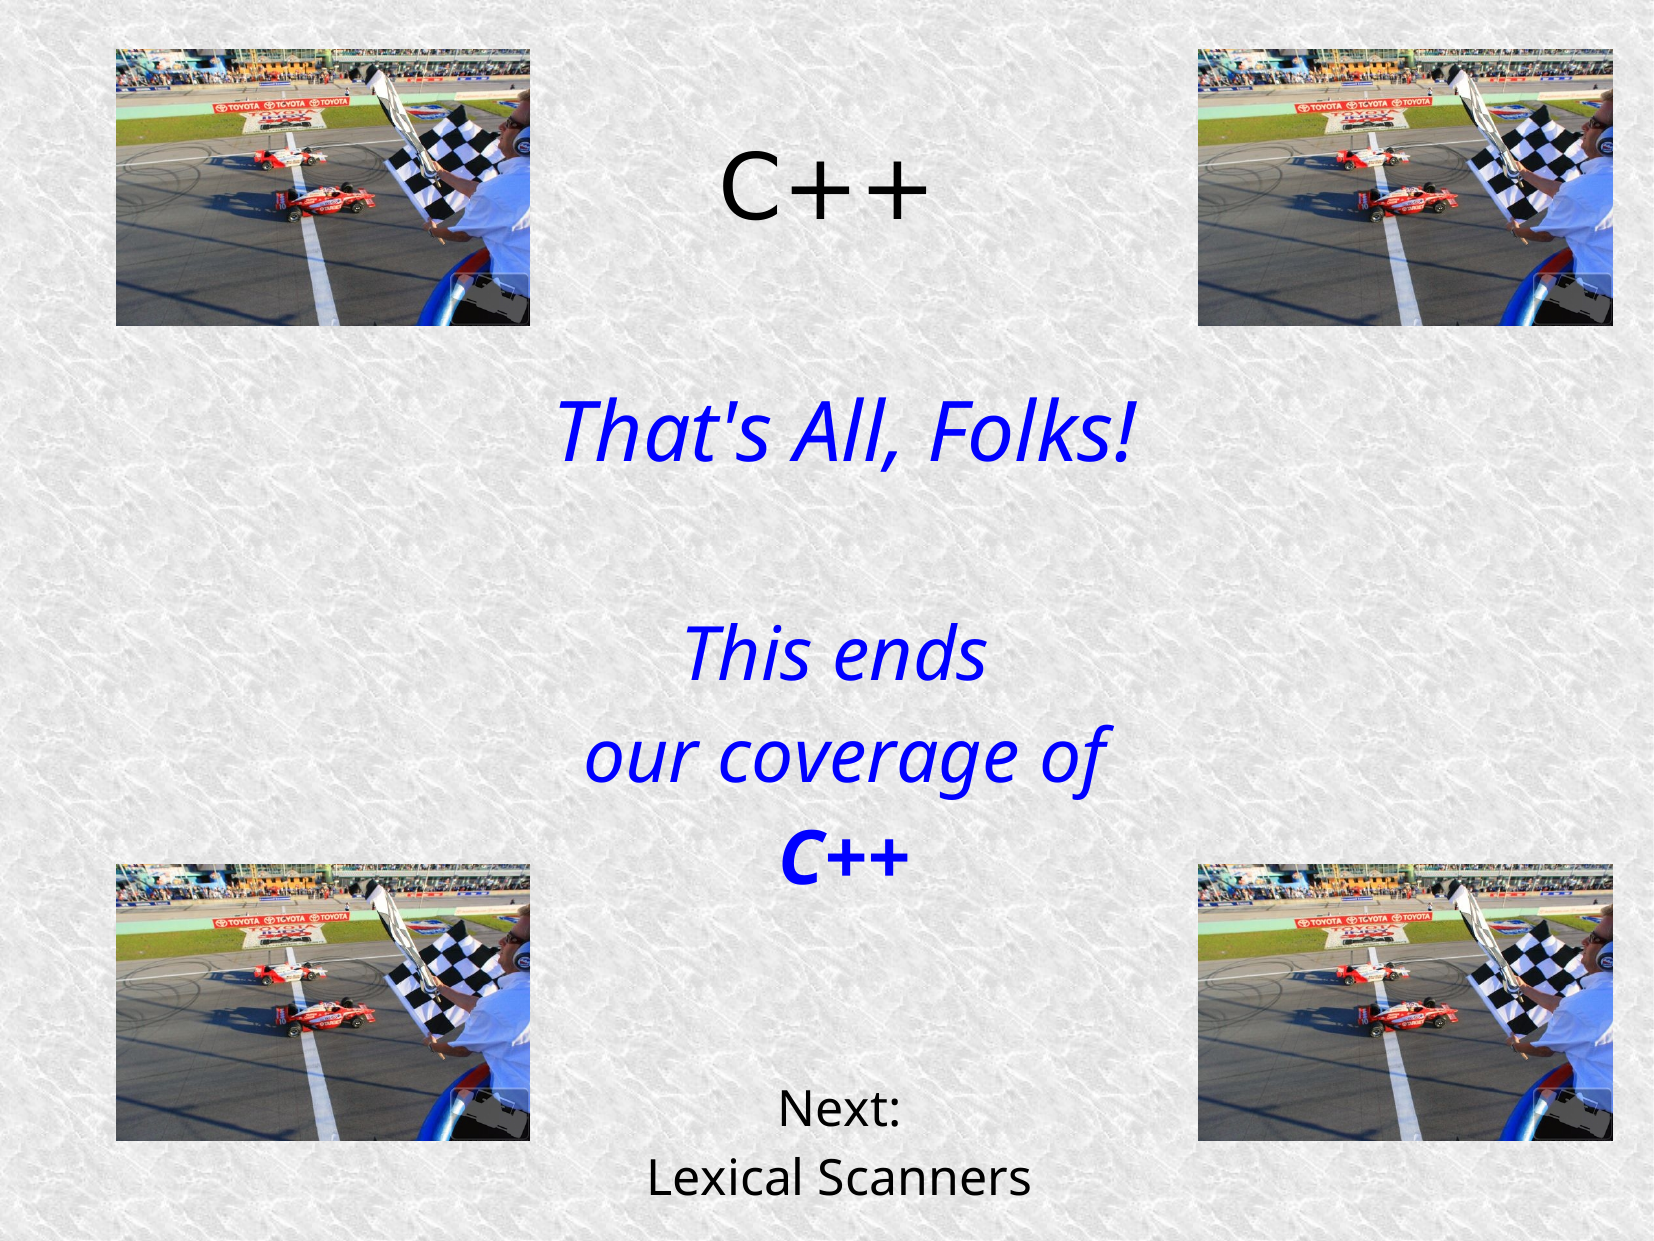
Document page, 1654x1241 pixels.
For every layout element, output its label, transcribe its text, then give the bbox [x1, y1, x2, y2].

picture [0, 0, 1654, 1241]
text_box That's All, Folks! This ends our coverage of C++ [120, 248, 1533, 1030]
title C++ [530, 83, 1198, 248]
text_box Next: Lexical Scanners [646, 1073, 1068, 1194]
